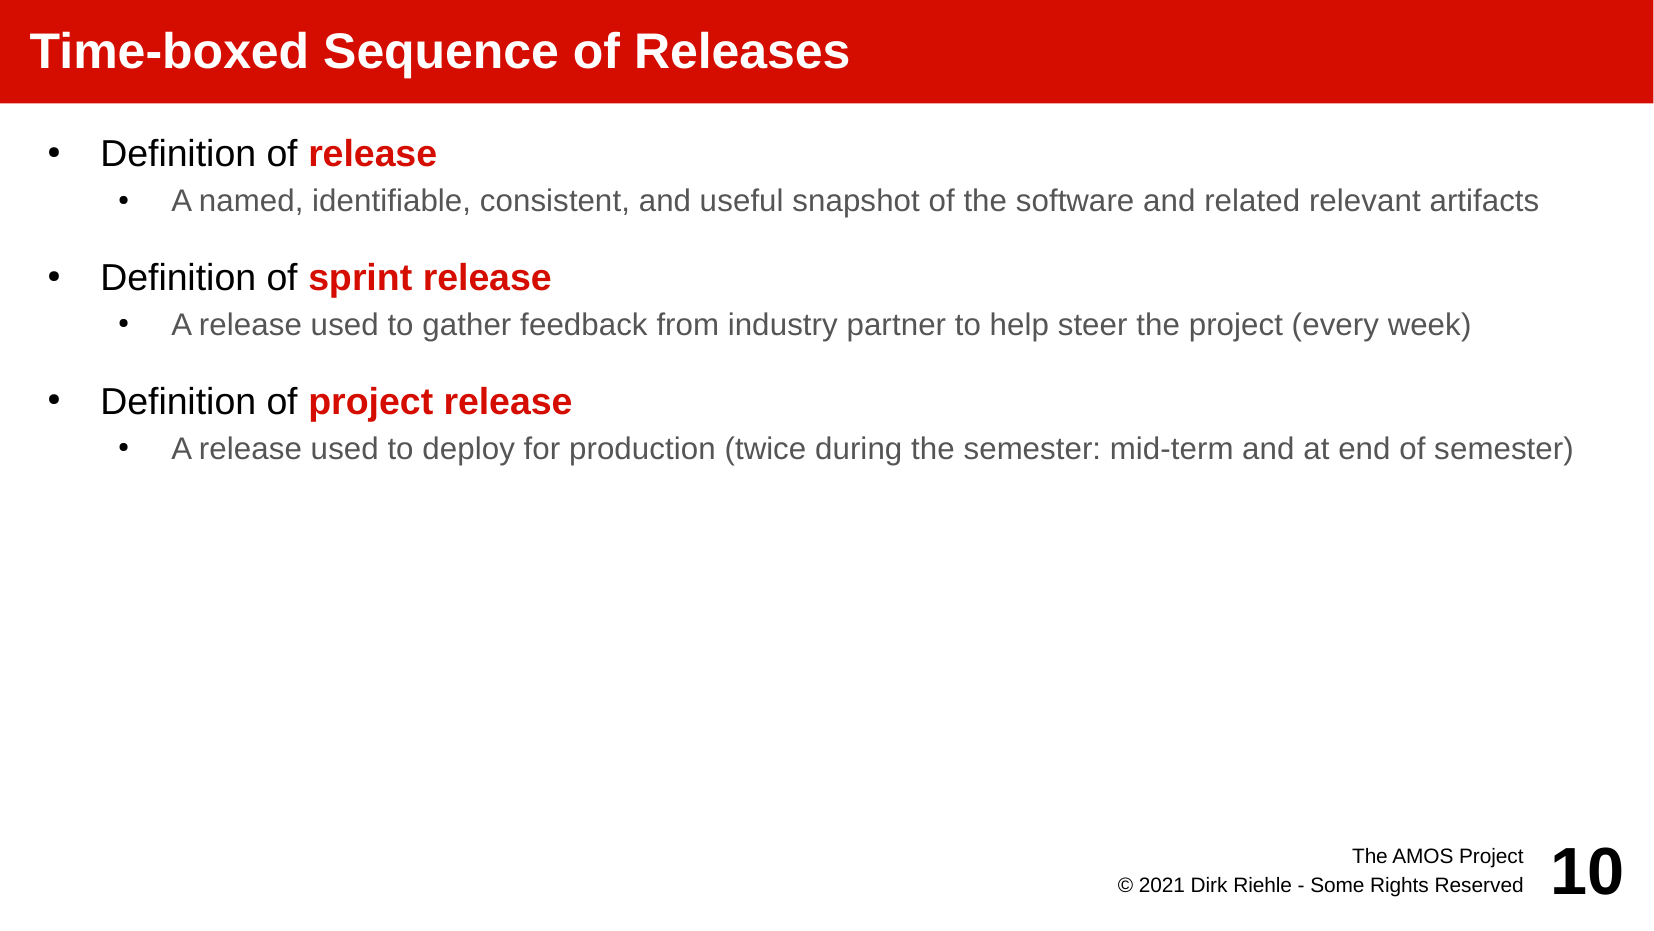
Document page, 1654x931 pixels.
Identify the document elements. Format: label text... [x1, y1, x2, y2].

title Time-boxed Sequence of Releases [0, 0, 1654, 104]
list Definition of release A named, identifiable, consistent, and useful snapshot of the software and related relevant artifacts Definition of sprint release A release used to gather feedback from industry partner to help steer the project (every week) Definition of project release A release used to deploy for production (twice during the semester: mid-term and at end of semester) [29, 132, 1625, 813]
